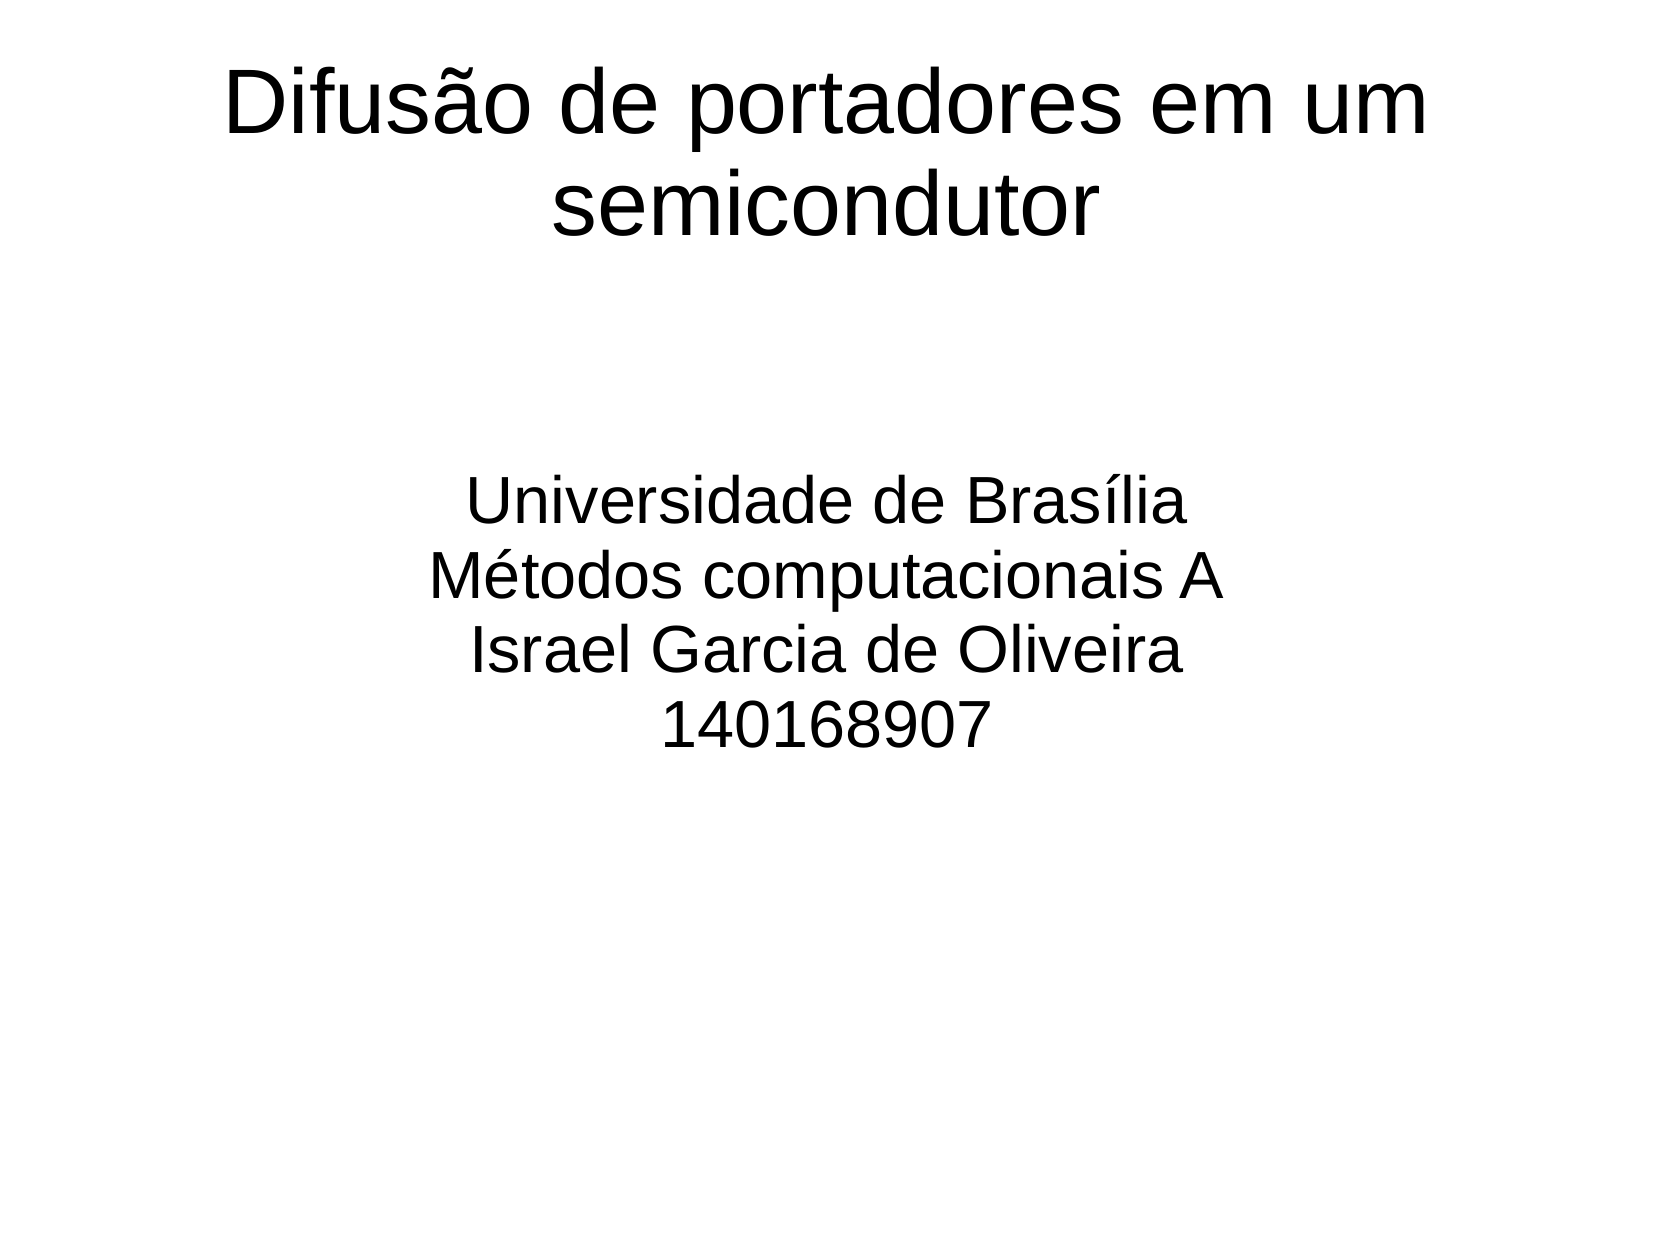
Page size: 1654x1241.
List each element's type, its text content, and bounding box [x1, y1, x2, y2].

subtitle Universidade de Brasília Métodos computacionais A Israel Garcia de Oliveira 140168907 [82, 290, 1571, 1010]
title Difusão de portadores em um semicondutor [82, 49, 1571, 257]
